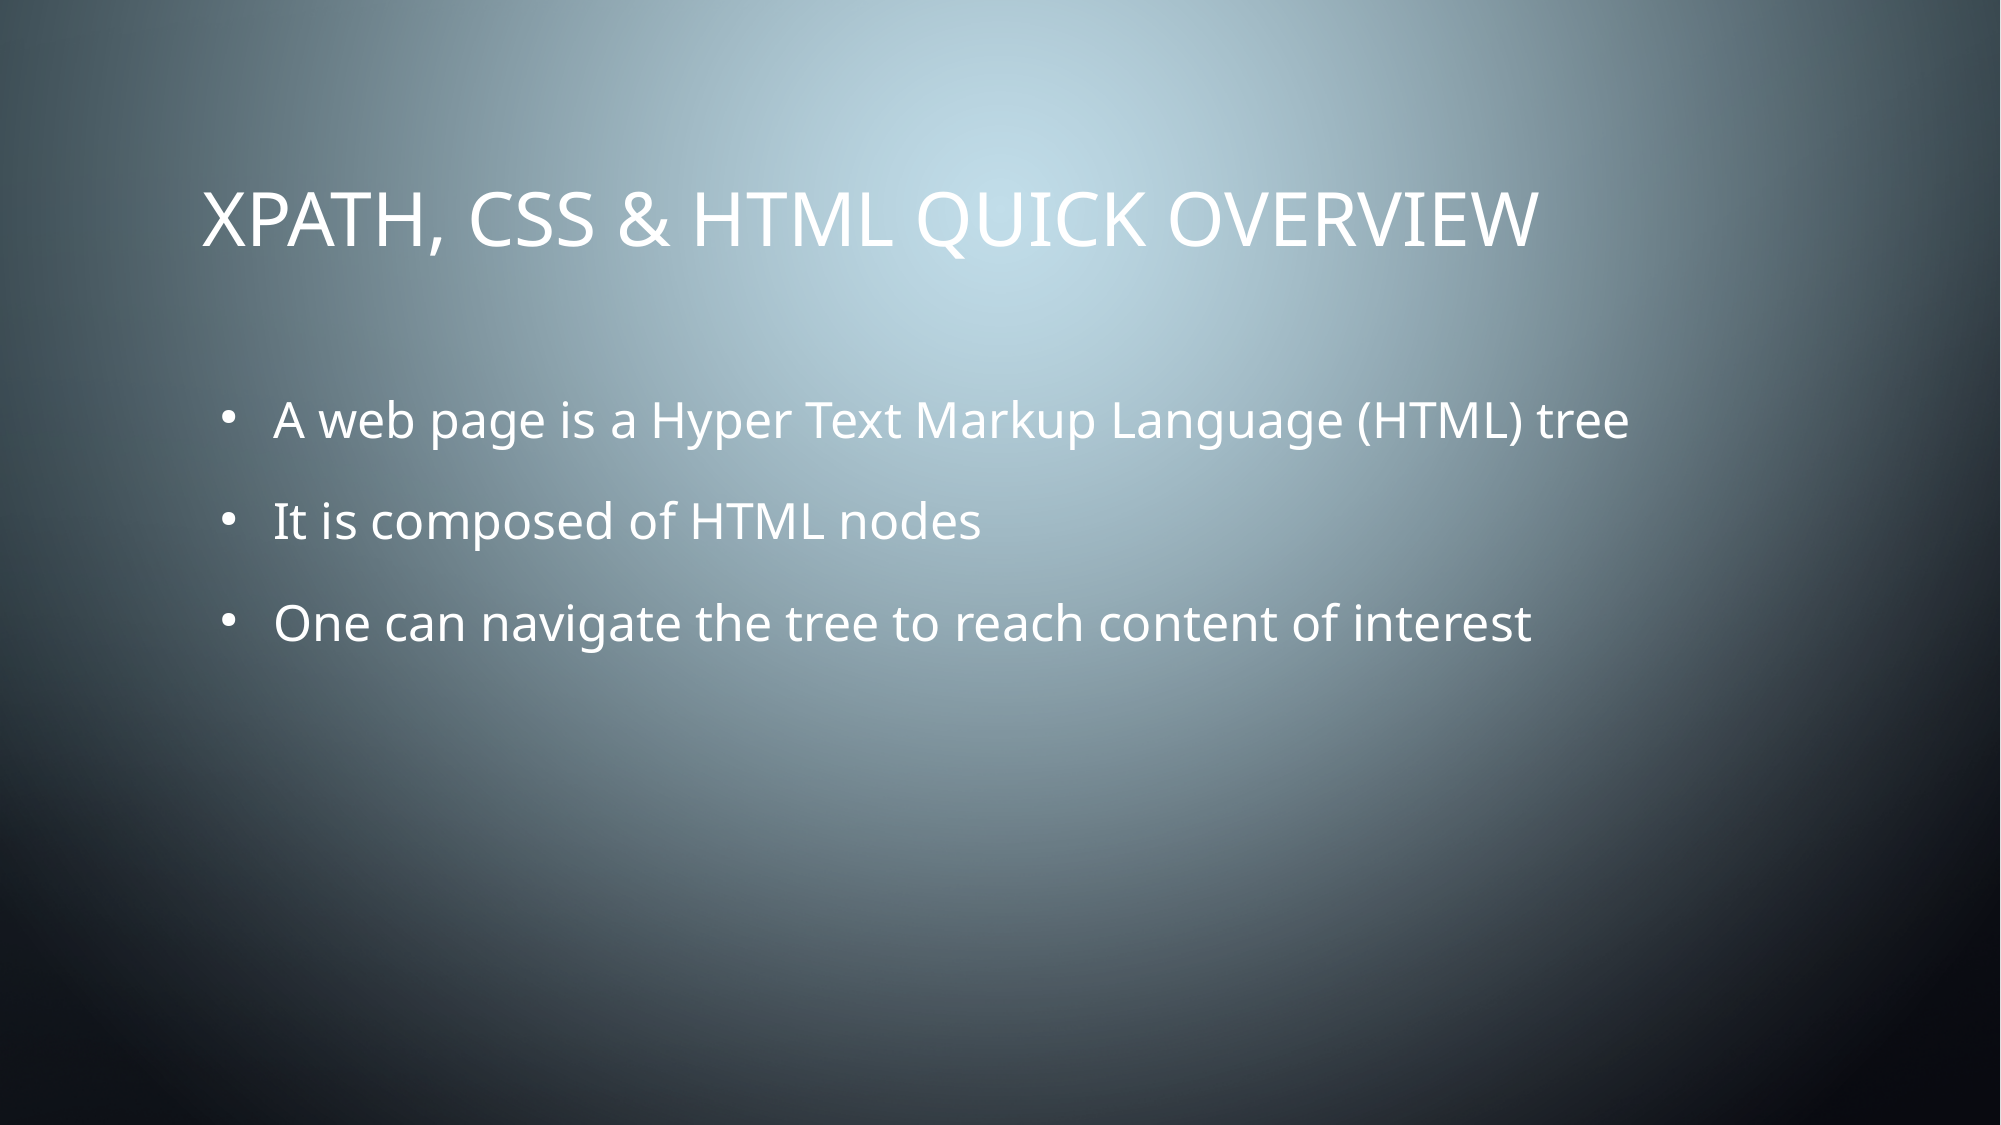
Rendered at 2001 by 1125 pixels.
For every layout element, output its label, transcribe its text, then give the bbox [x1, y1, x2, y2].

picture [0, 0, 2001, 1125]
title XPATH, CSS & HTML QUICK OVERVIEW [187, 101, 1813, 344]
list A web page is a Hyper Text Markup Language (HTML) tree It is composed of HTML nodes One can navigate the tree to reach content of interest [187, 369, 1813, 950]
